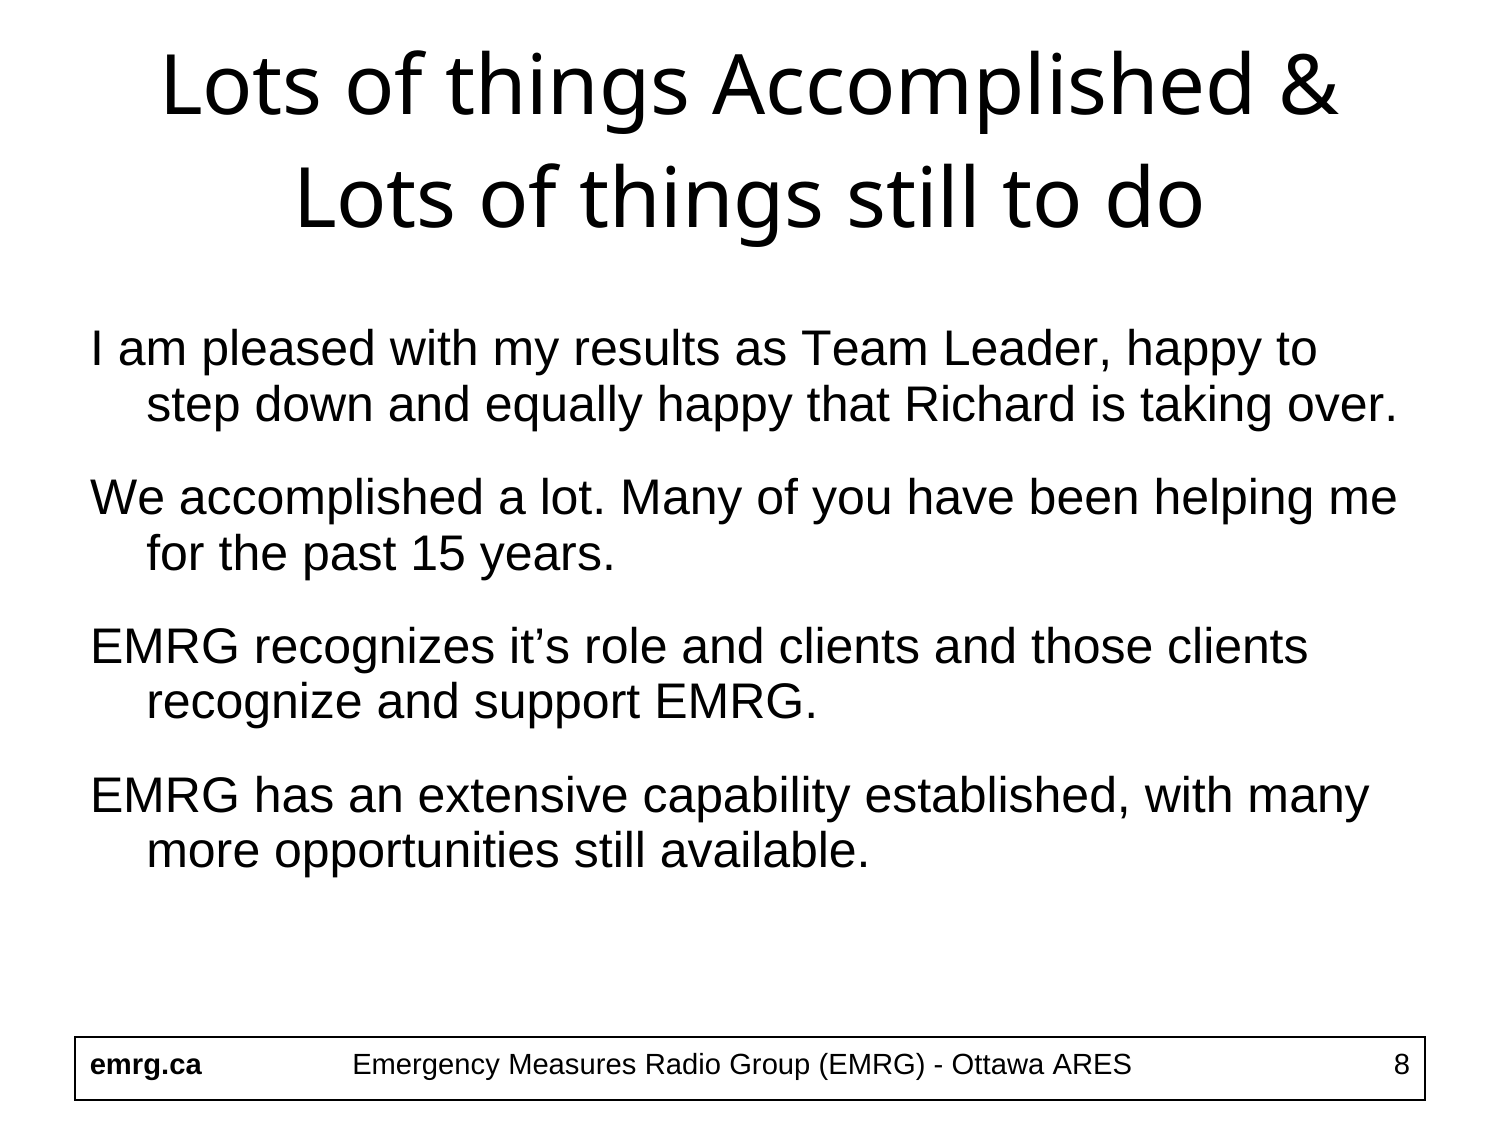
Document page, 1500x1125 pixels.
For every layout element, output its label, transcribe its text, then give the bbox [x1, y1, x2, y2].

list I am pleased with my results as Team Leader, happy to step down and equally happy that Richard is taking over. We accomplished a lot. Many of you have been helping me for the past 15 years. EMRG recognizes it’s role and clients and those clients recognize and support EMRG. EMRG has an extensive capability established, with many more opportunities still available. [75, 312, 1426, 1005]
text_box Emergency Measures Radio Group (EMRG) - Ottawa ARES [247, 1037, 1238, 1103]
title Lots of things Accomplished & Lots of things still to do [75, 31, 1426, 247]
text_box <number> [1246, 1037, 1426, 1103]
